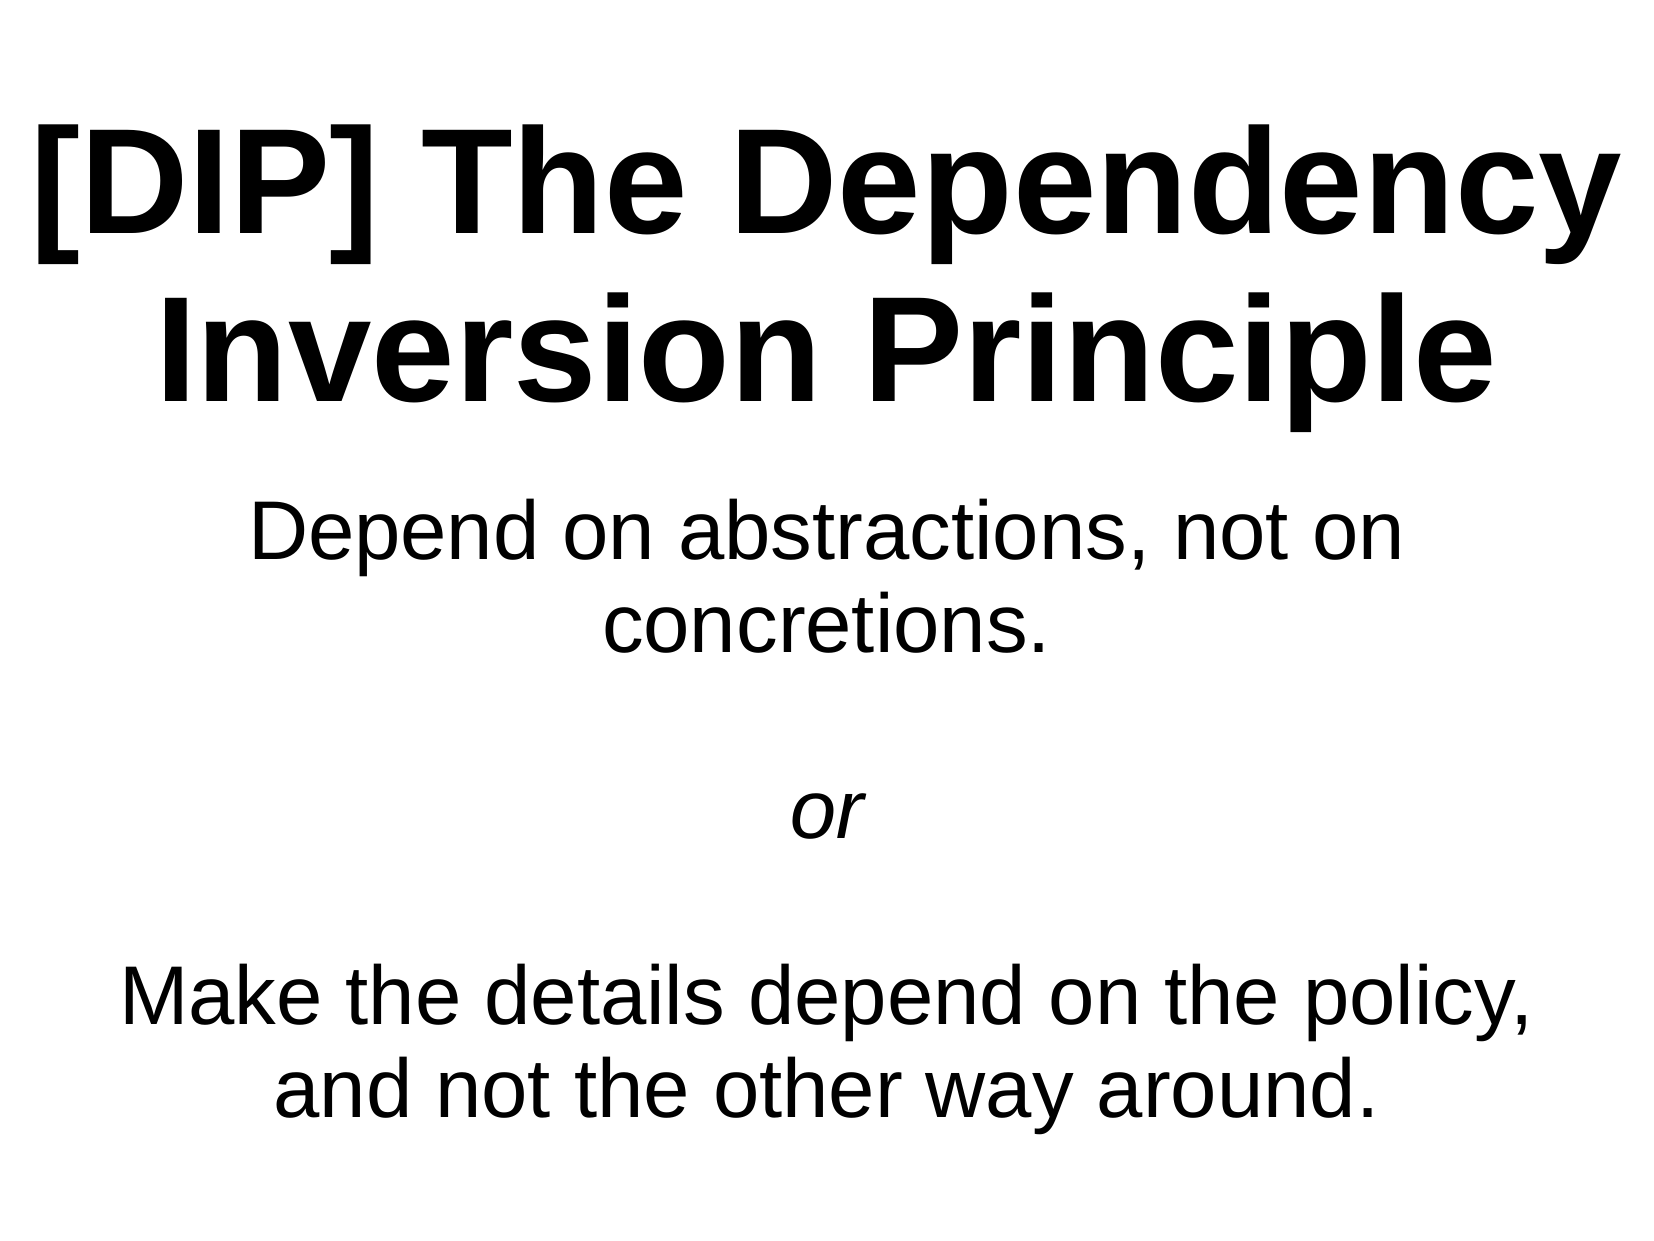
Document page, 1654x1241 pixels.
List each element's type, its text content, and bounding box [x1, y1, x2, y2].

title [DIP] The Dependency Inversion Principle [0, 0, 1654, 532]
subtitle Depend on abstractions, not on concretions. or Make the details depend on the policy, and not the other way around. [82, 472, 1571, 1147]
